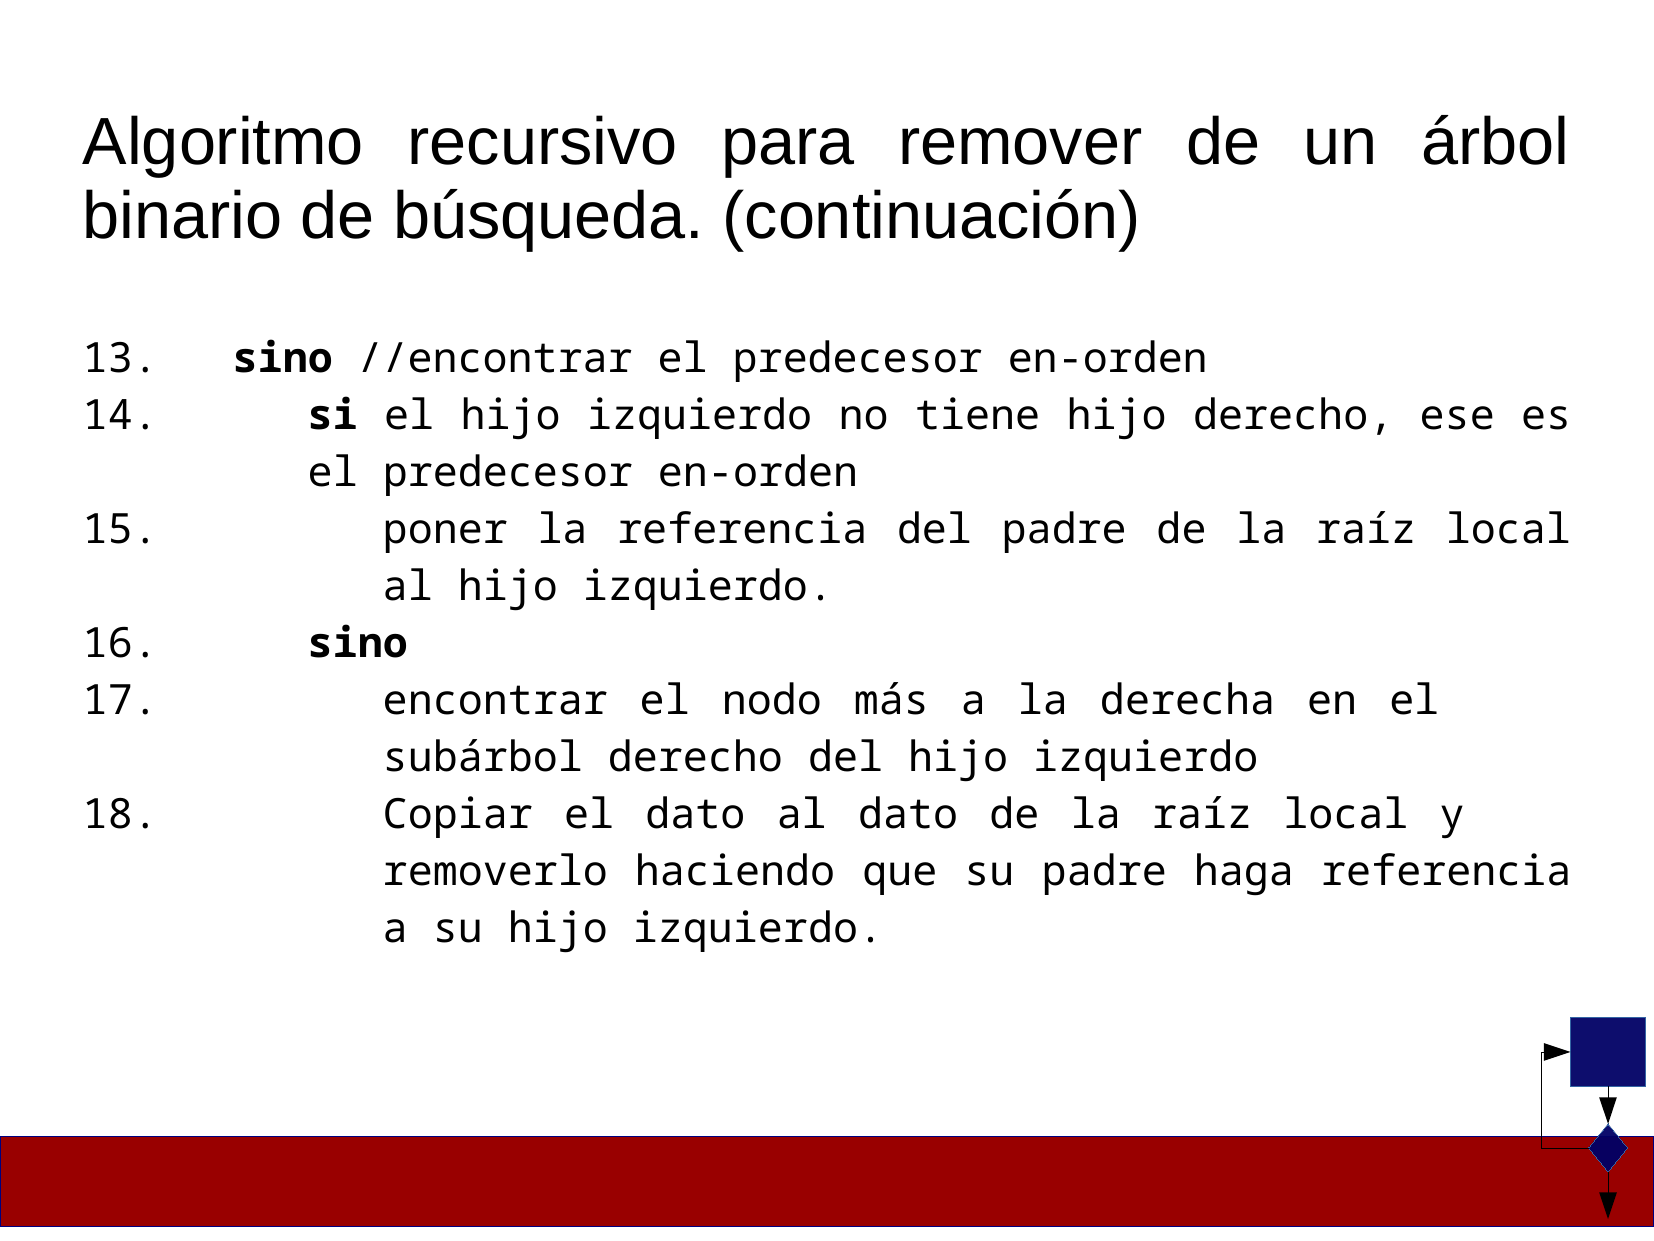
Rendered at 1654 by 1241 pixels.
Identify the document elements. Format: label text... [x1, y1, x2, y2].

text_box [0, 1124, 1654, 1227]
text_box [1570, 1017, 1646, 1087]
subtitle Algoritmo recursivo para remover de un árbol binario de búsqueda. (continuación) 13. sino //encontrar el predecesor en-orden 14. si el hijo izquierdo no tiene hijo derecho, ese es el predecesor en-orden 15. poner la referencia del padre de la raíz local al hijo izquierdo. 16. sino 17. encontrar el nodo más a la derecha en el subárbol derecho del hijo izquierdo 18. Copiar el dato al dato de la raíz local y removerlo haciendo que su padre haga referencia a su hijo izquierdo. [82, 49, 1571, 1010]
